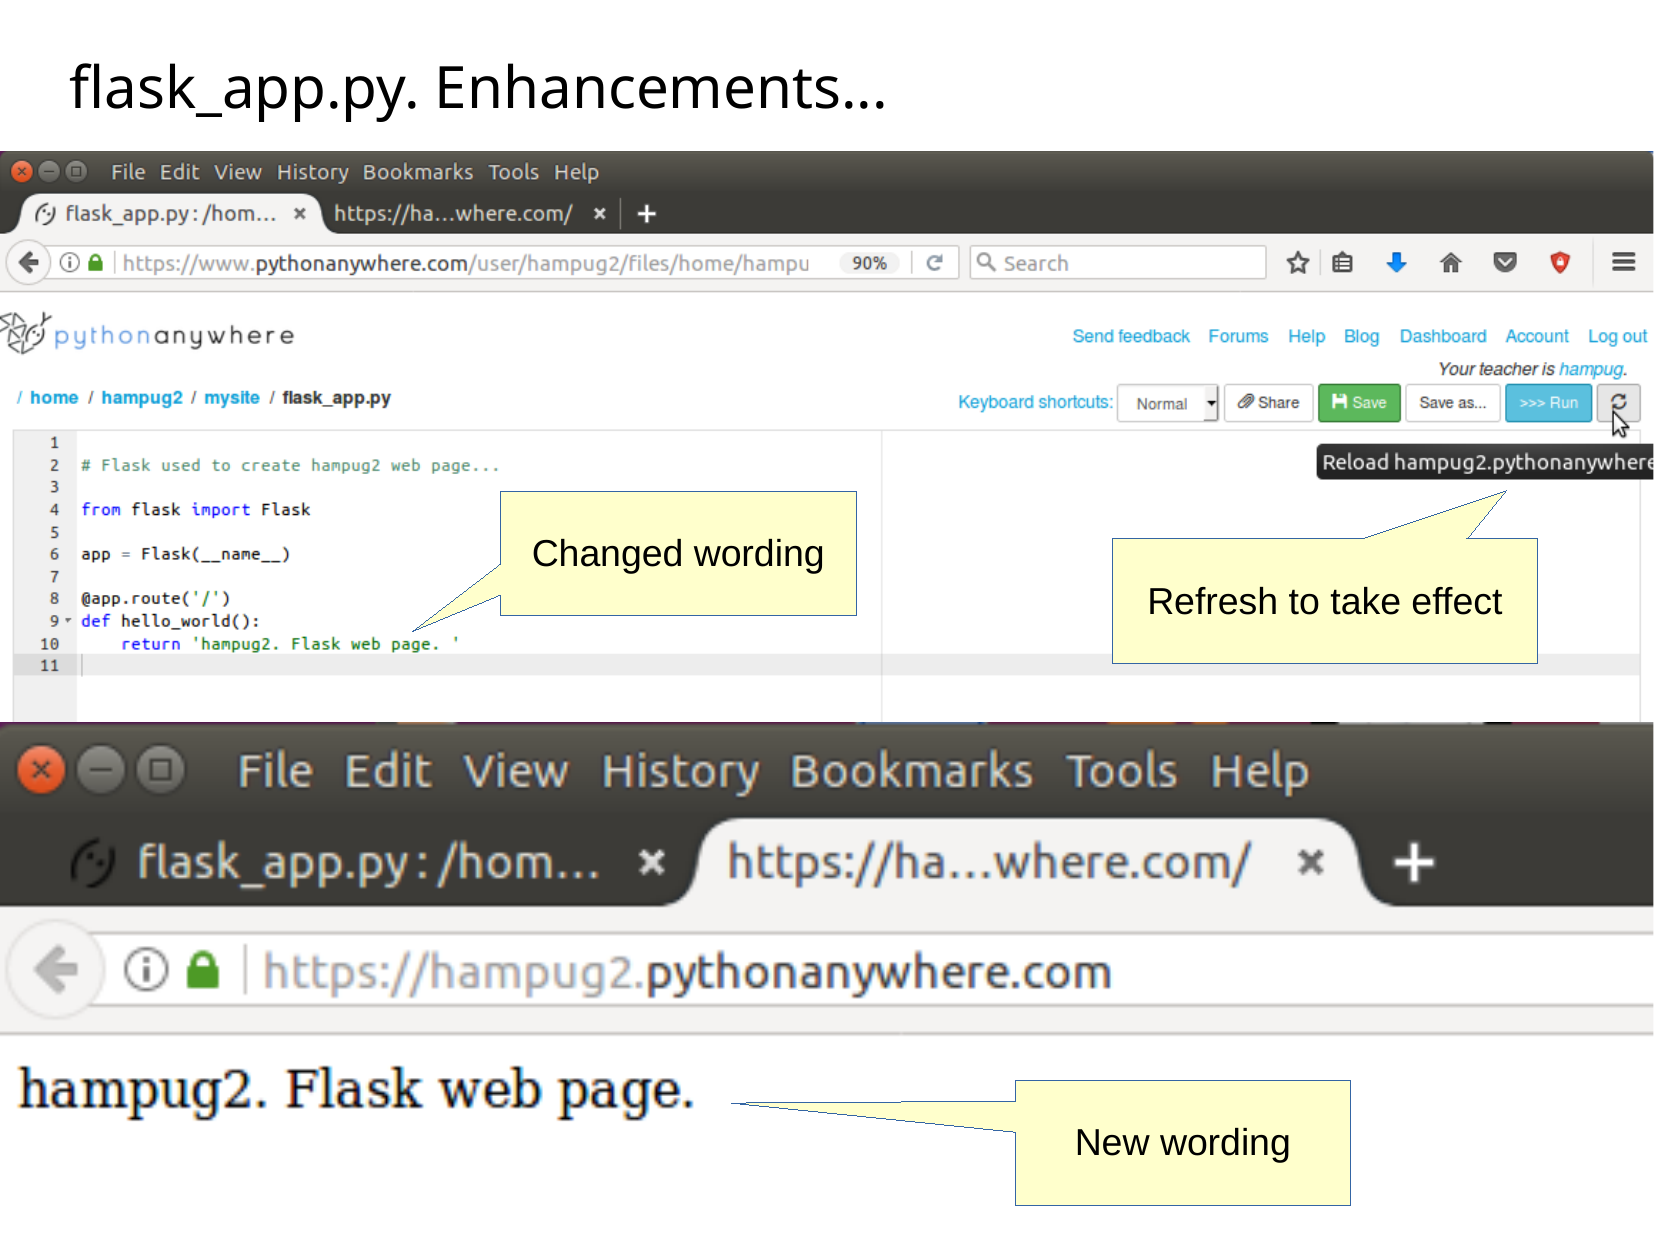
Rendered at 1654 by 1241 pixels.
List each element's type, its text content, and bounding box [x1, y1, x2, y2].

text_box Changed wording [412, 491, 857, 632]
text_box flask_app.py. Enhancements... [69, 34, 1558, 138]
text_box New wording [731, 1080, 1351, 1206]
picture [0, 151, 1654, 1206]
text_box Refresh to take effect [1112, 490, 1538, 664]
